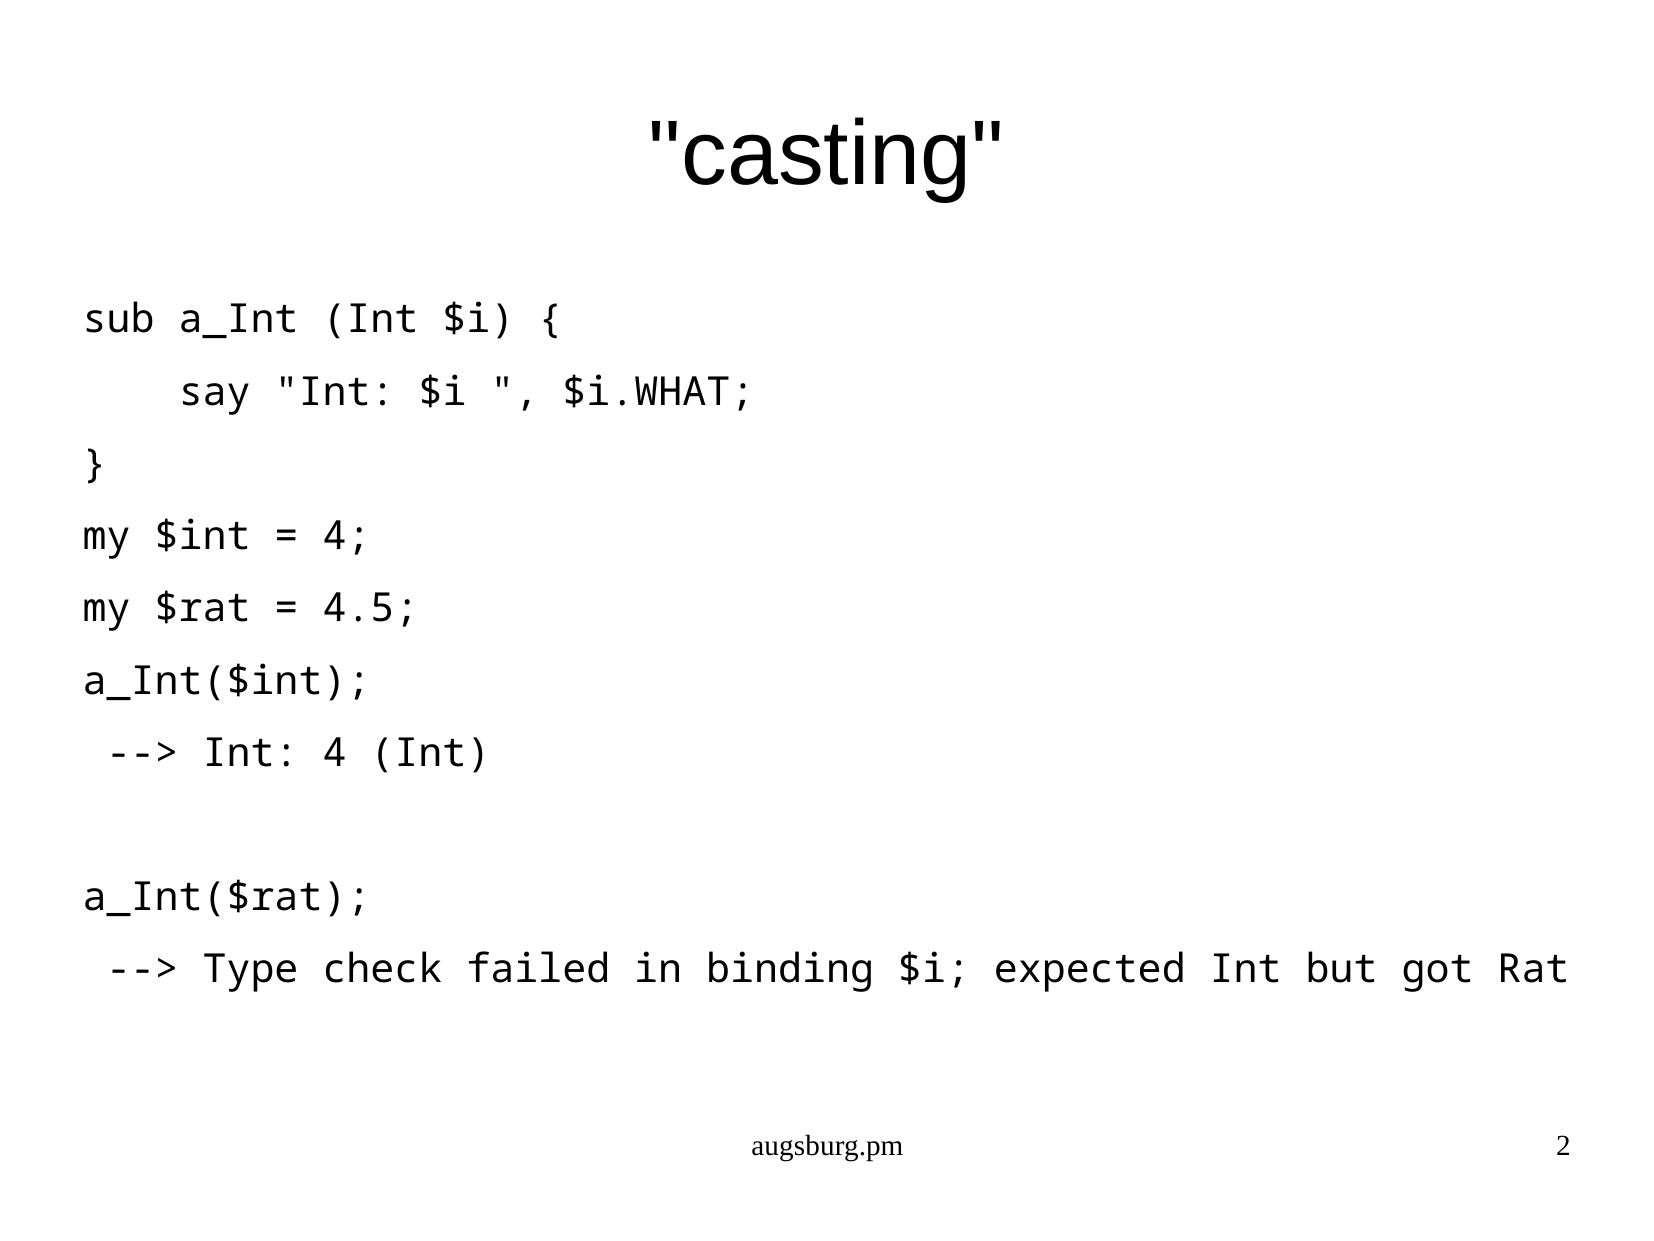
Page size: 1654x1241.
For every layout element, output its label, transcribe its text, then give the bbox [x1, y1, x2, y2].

list sub a_Int (Int $i) { say "Int: $i ", $i.WHAT; } my $int = 4; my $rat = 4.5; a_Int($int); --> Int: 4 (Int) a_Int($rat); --> Type check failed in binding $i; expected Int but got Rat [82, 290, 1571, 1010]
title "casting" [82, 49, 1571, 257]
